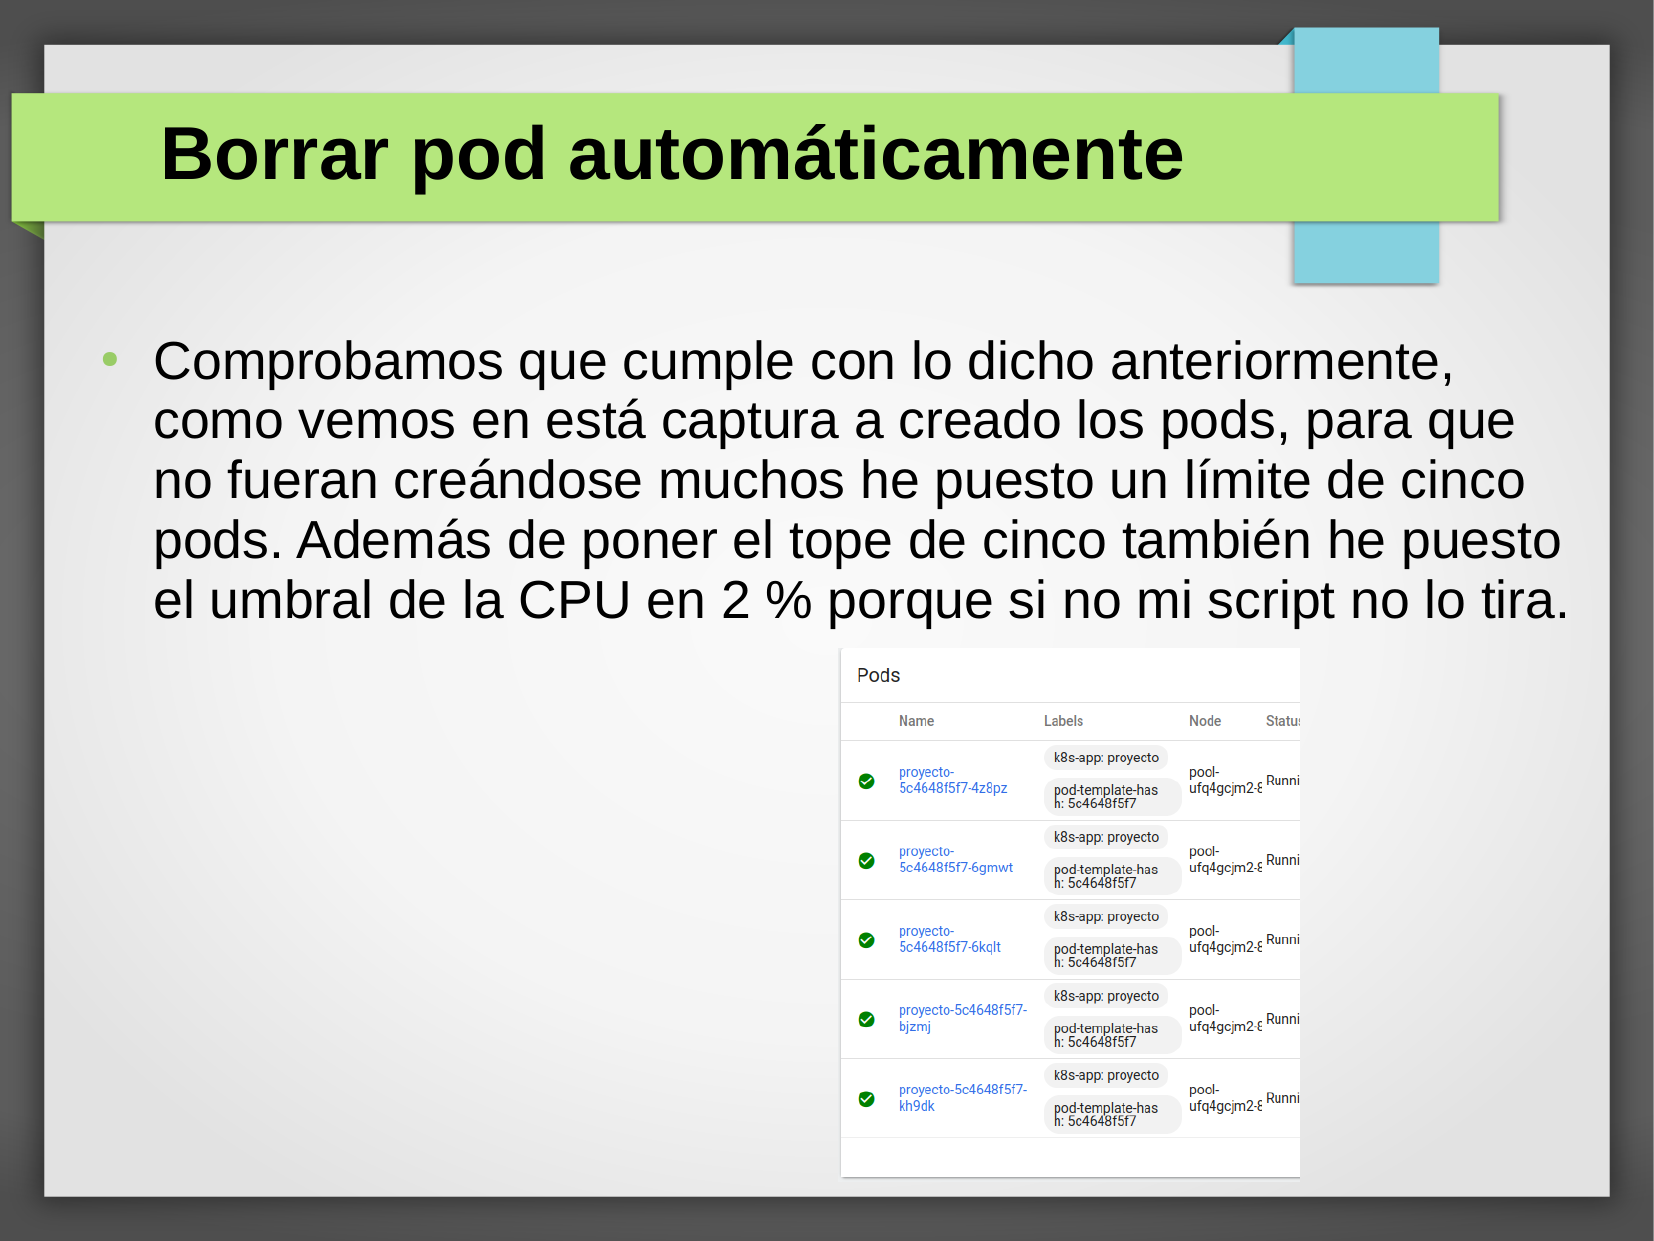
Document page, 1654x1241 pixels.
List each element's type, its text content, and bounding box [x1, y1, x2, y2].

list Comprobamos que cumple con lo dicho anteriormente, como vemos en está captura a creado los pods, para que no fueran creándose muchos he puesto un límite de cinco pods. Además de poner el tope de cinco también he puesto el umbral de la CPU en 2 % porque si no mi script no lo tira. [82, 330, 1571, 1050]
picture [0, 0, 1654, 1241]
title Borrar pod automáticamente [82, 94, 1264, 213]
